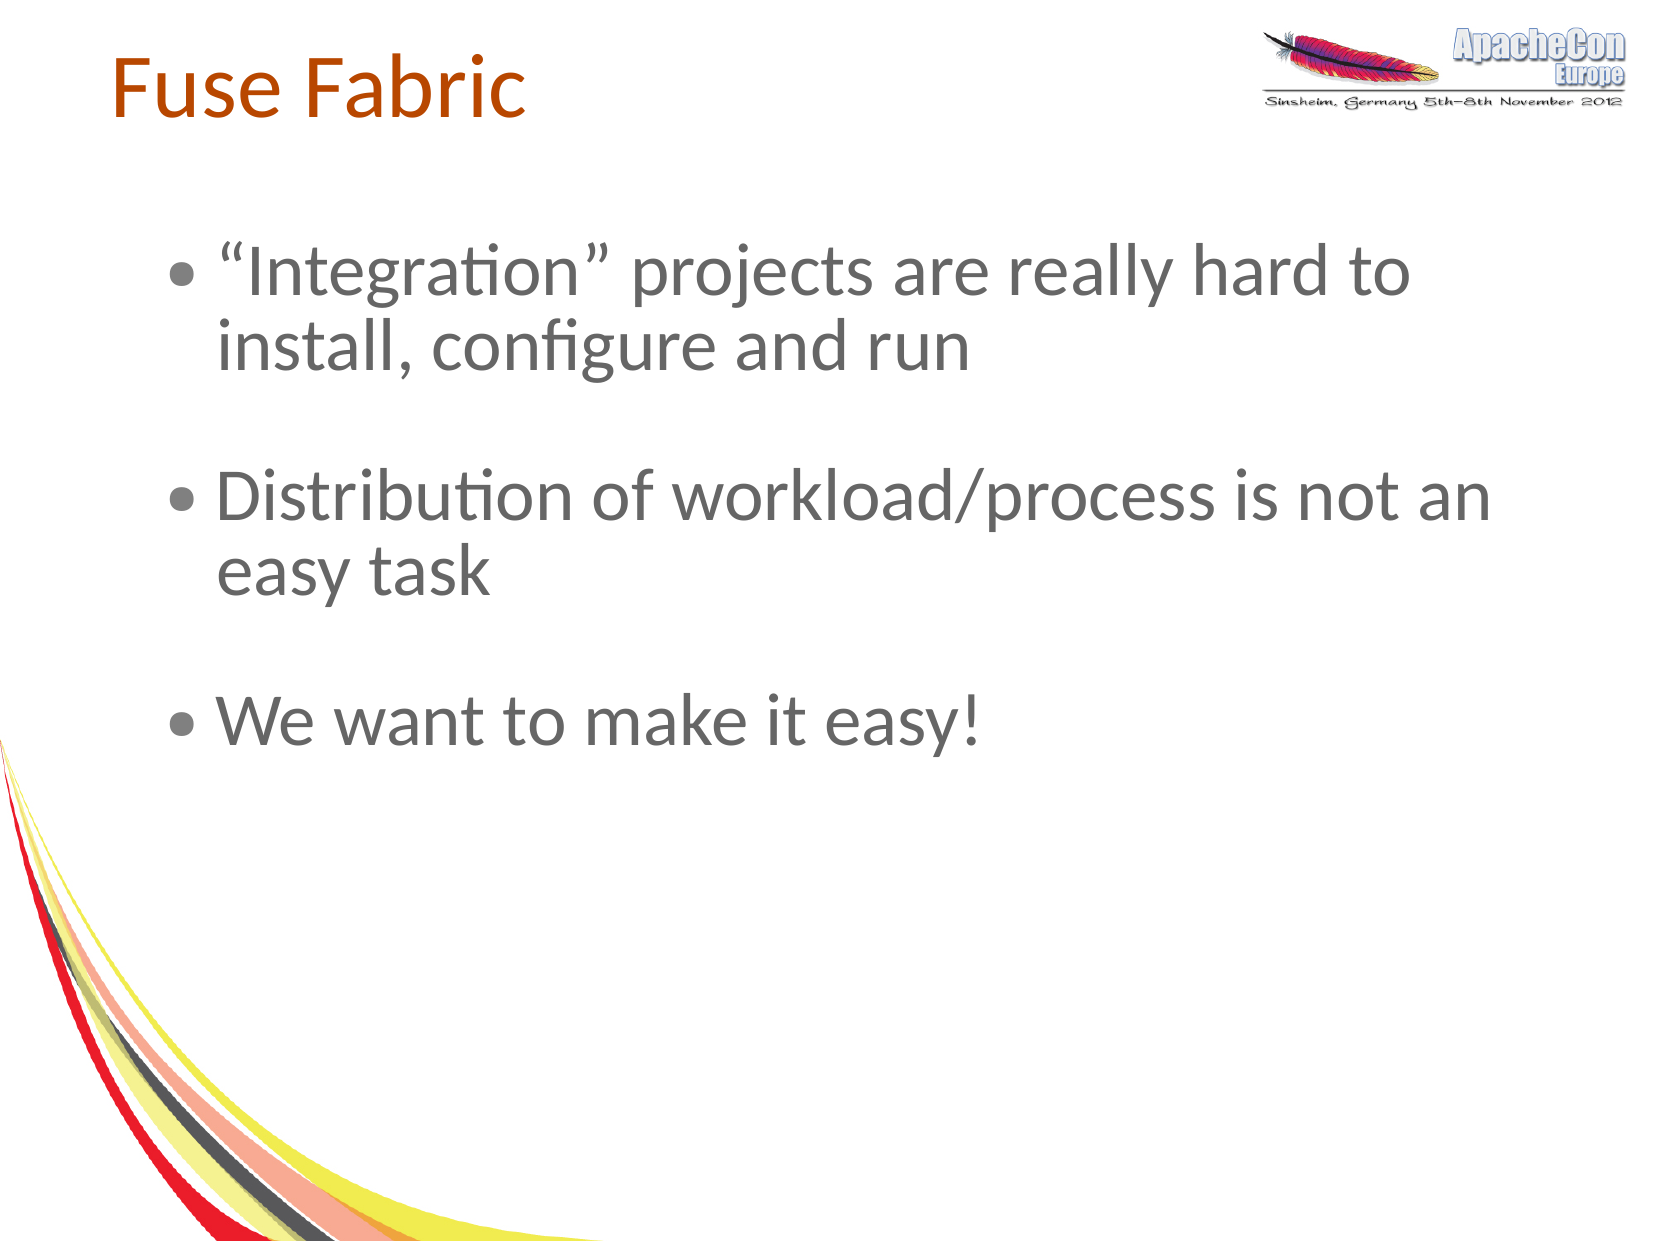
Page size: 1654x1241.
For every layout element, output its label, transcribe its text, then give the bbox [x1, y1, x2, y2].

list “Integration” projects are really hard to install, configure and run Distribution of workload/process is not an easy task We want to make it easy! [147, 239, 1576, 1126]
picture [0, 0, 1654, 1241]
title Fuse Fabric [51, 38, 1411, 151]
